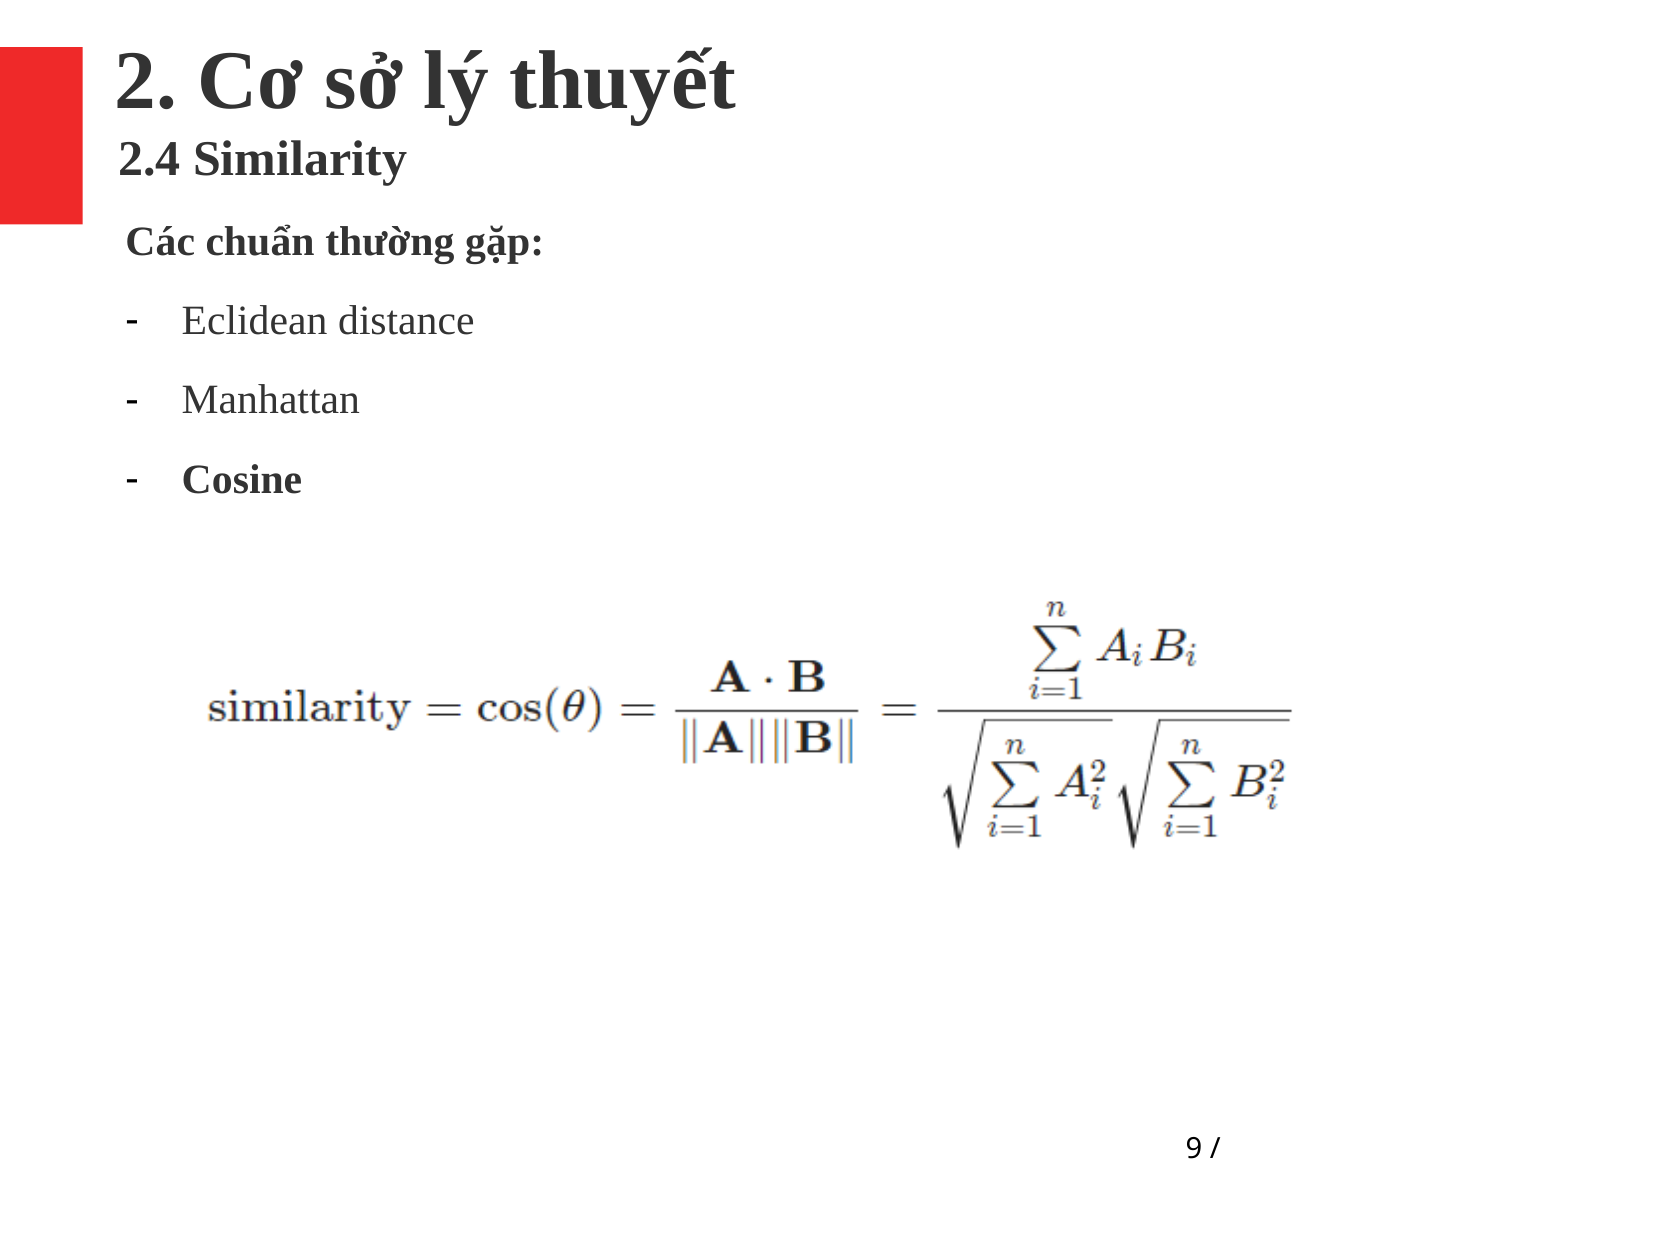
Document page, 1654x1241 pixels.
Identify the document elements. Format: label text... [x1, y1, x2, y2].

text_box 2. Cơ sở lý thuyết [114, 24, 1568, 126]
text_box Các chuẩn thường gặp: Eclidean distance Manhattan Cosine [125, 213, 1495, 559]
text_box / [1185, 1129, 1571, 1216]
picture [125, 559, 1473, 883]
text_box 2.4 Similarity [118, 125, 1066, 202]
